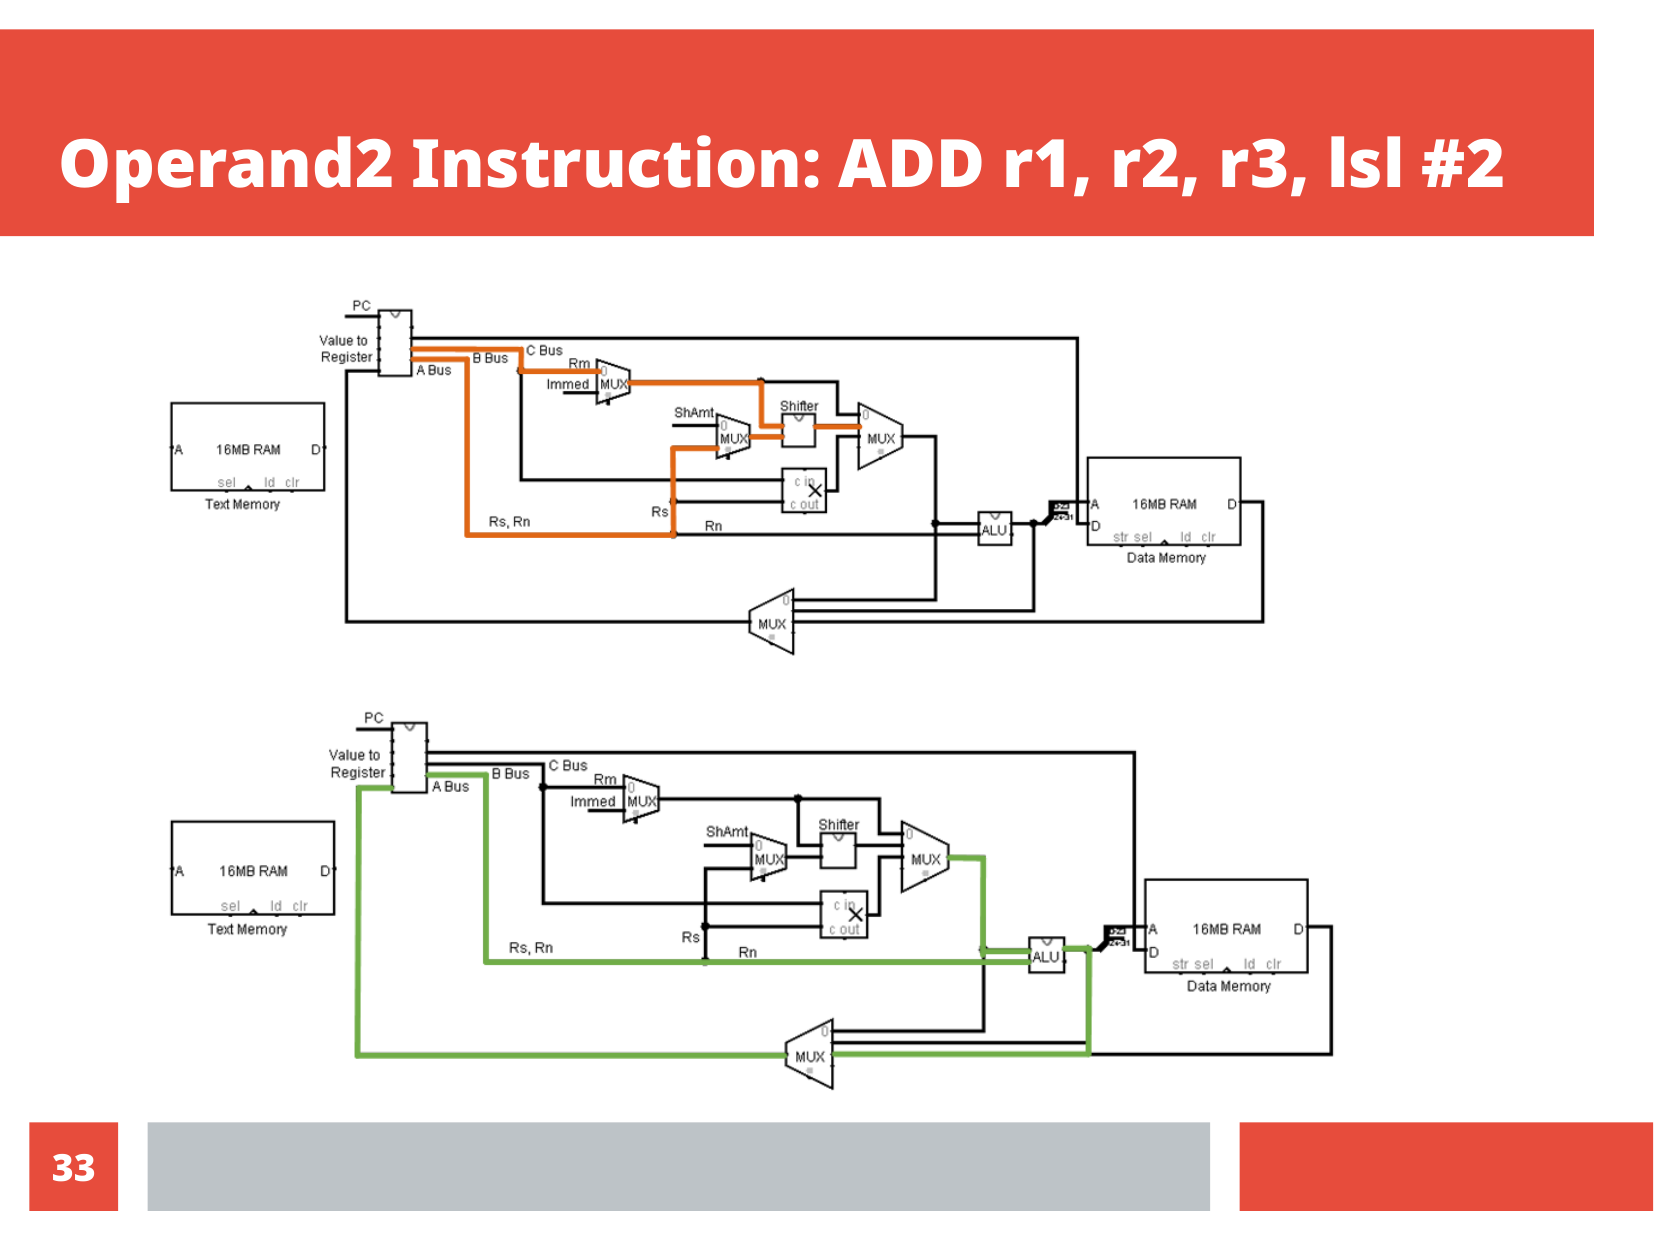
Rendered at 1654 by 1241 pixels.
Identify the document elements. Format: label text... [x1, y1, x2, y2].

picture [165, 286, 1270, 661]
picture [165, 697, 1339, 1096]
title Operand2 Instruction: ADD r1, r2, r3, lsl #2 [58, 59, 1594, 207]
